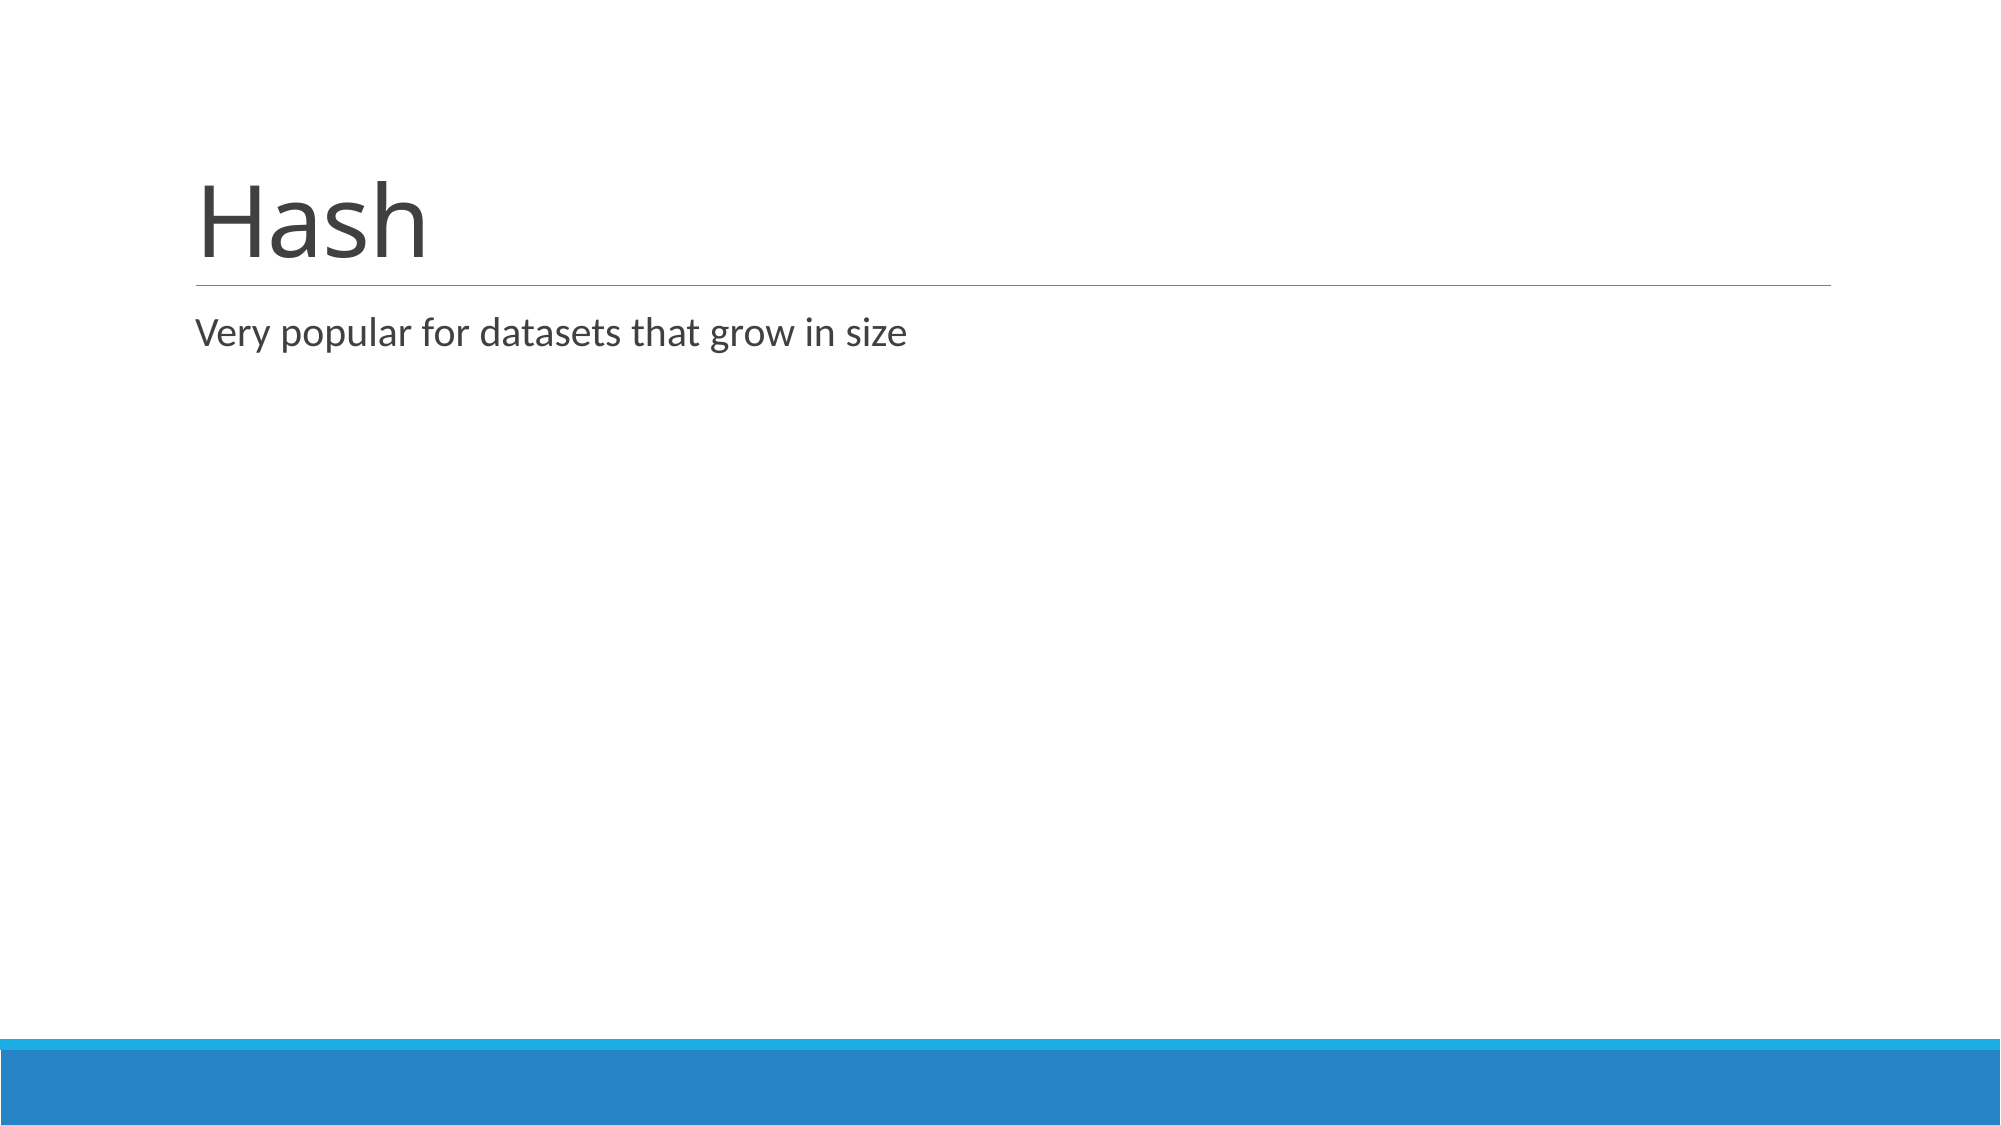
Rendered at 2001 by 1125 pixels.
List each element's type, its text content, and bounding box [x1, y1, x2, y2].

list Very popular for datasets that grow in size [180, 302, 1831, 963]
title Hash [180, 47, 1831, 286]
